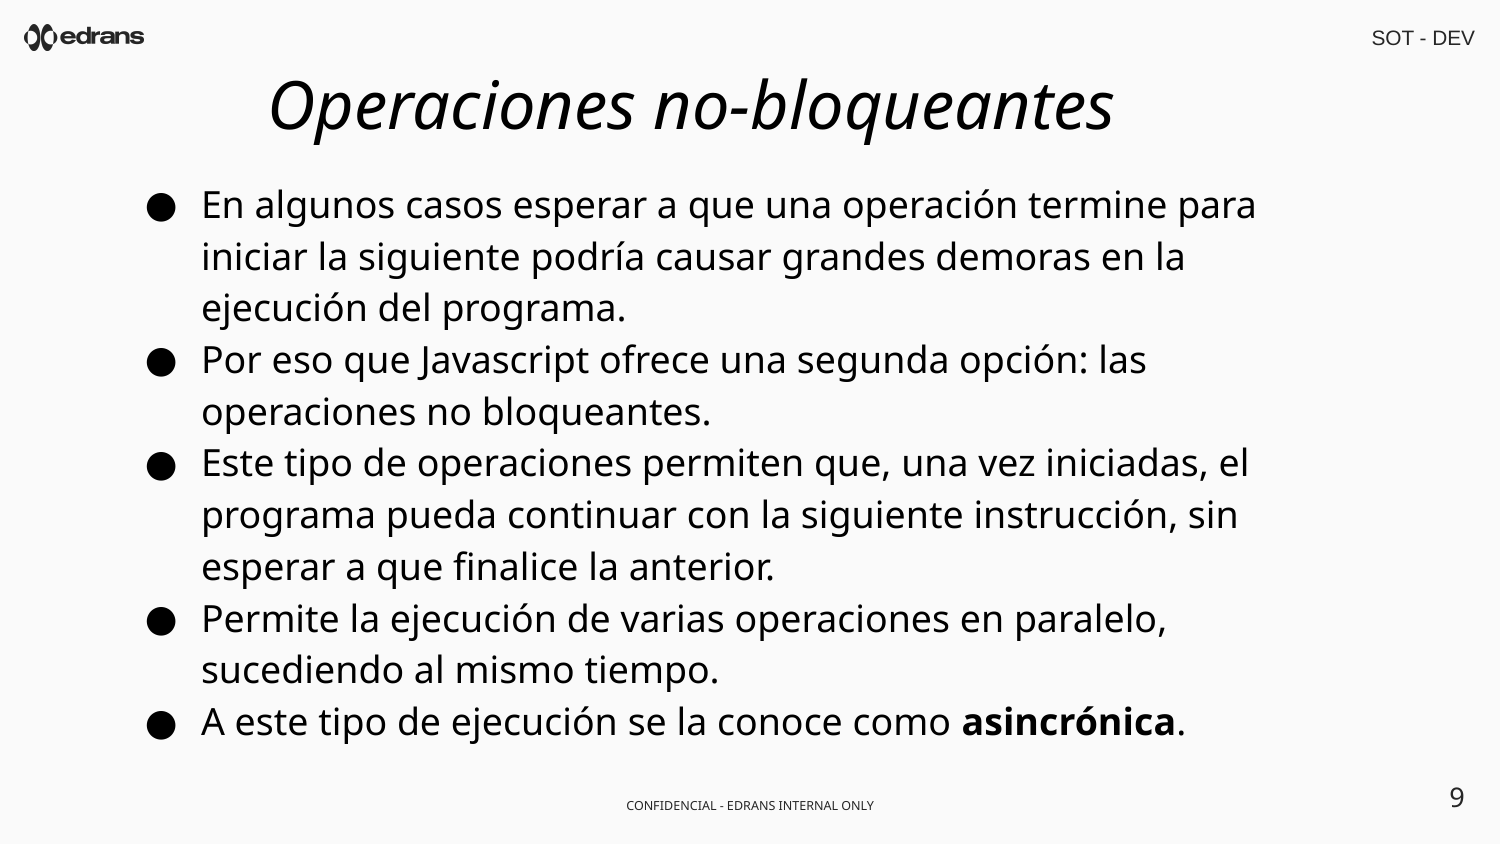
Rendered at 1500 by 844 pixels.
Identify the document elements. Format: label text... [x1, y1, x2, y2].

text_box Operaciones no-bloqueantes [143, 47, 1242, 159]
picture [24, 24, 144, 51]
text_box SOT - DEV [1266, 24, 1475, 51]
text_box En algunos casos esperar a que una operación termine para iniciar la siguiente podría causar grandes demoras en la ejecución del programa. Por eso que Javascript ofrece una segunda opción: las operaciones no bloqueantes. Este tipo de operaciones permiten que, una vez iniciadas, el programa pueda continuar con la siguiente instrucción, sin esperar a que finalice la anterior. Permite la ejecución de varias operaciones en paralelo, sucediendo al mismo tiempo. A este tipo de ejecución se la conoce como asincrónica. [111, 159, 1377, 658]
slide_number <número> [1389, 764, 1480, 830]
text_box CONFIDENCIAL - EDRANS INTERNAL ONLY [613, 797, 887, 814]
